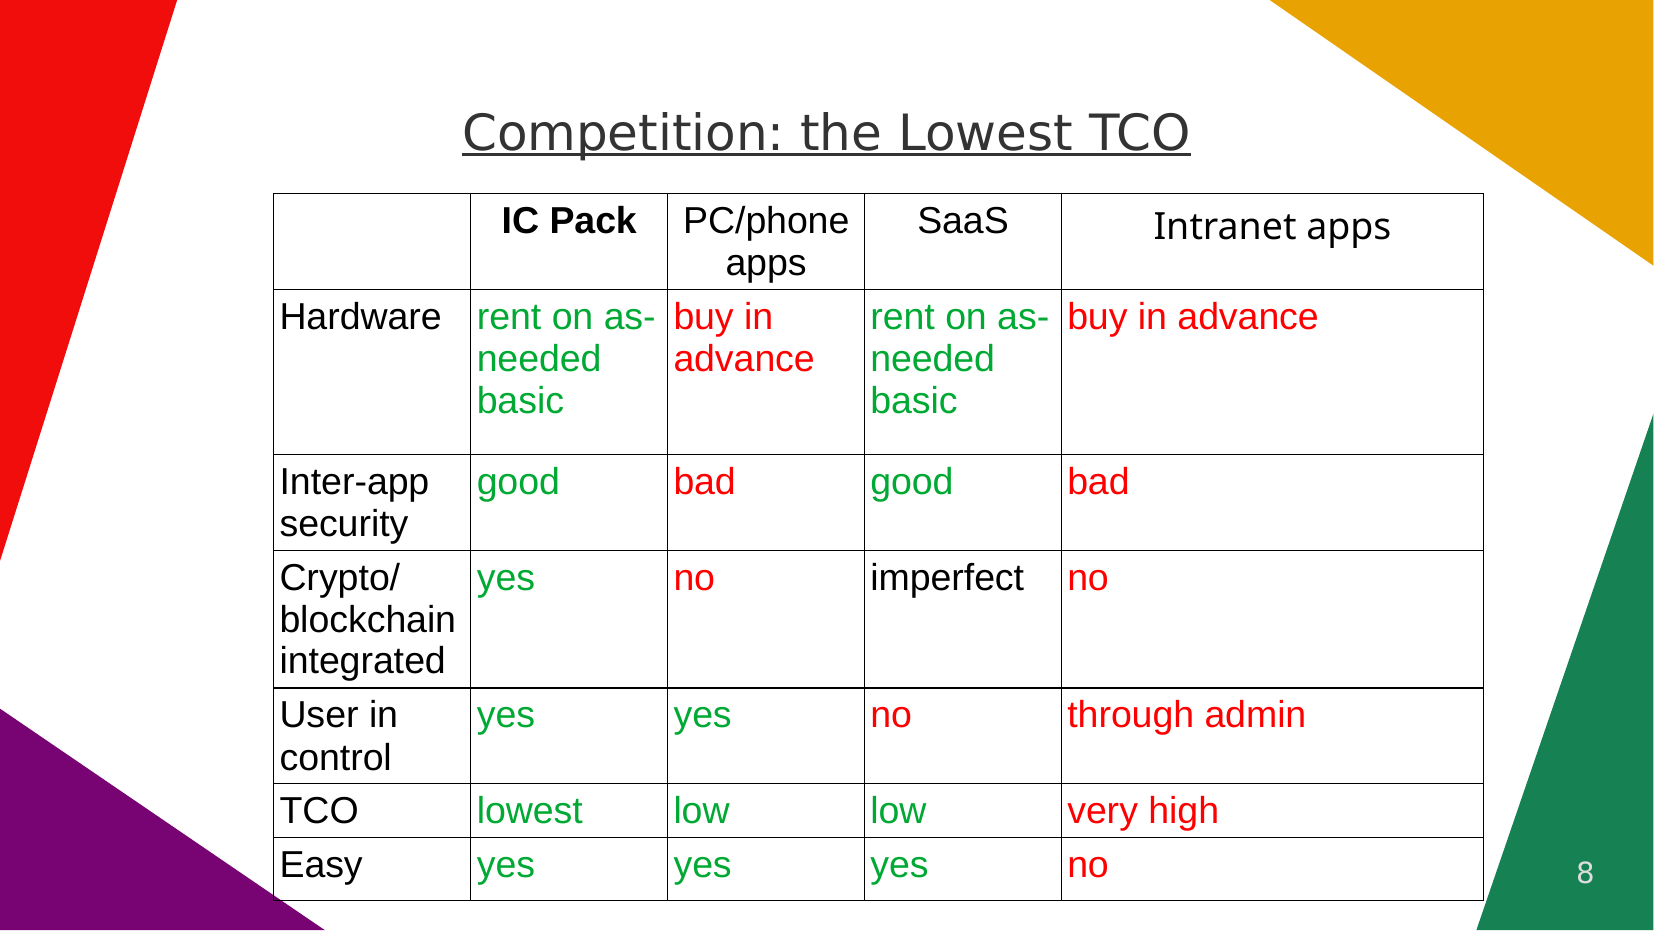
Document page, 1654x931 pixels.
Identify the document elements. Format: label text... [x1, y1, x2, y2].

table_cell lowest [471, 784, 667, 837]
table_cell low [668, 784, 864, 837]
table_cell Hardware [274, 290, 470, 454]
table_cell buy in advance [668, 290, 864, 454]
table_cell Crypto/blockchain integrated [274, 551, 470, 687]
table_cell bad [668, 455, 864, 550]
table_cell rent on as-needed basic [865, 290, 1061, 454]
table_cell yes [471, 551, 667, 687]
table_header [274, 194, 470, 289]
table_header PC/phone apps [668, 194, 864, 289]
table_cell yes [668, 838, 864, 900]
table_cell no [865, 689, 1061, 783]
table_cell good [865, 455, 1061, 550]
table_cell Inter-app security [274, 455, 470, 550]
table_cell imperfect [865, 551, 1061, 687]
title Competition: the Lowest TCO [118, 59, 1536, 207]
table_header Intranet apps [1062, 194, 1483, 289]
table_header IC Pack [471, 194, 667, 289]
table_cell rent on as-needed basic [471, 290, 667, 454]
table_cell yes [668, 689, 864, 783]
table_cell TCO [274, 784, 470, 837]
table_cell low [865, 784, 1061, 837]
table_cell no [1062, 551, 1483, 687]
table_cell yes [471, 838, 667, 900]
table_cell Easy [274, 838, 470, 900]
table_cell buy in advance [1062, 290, 1483, 454]
table_header SaaS [865, 194, 1061, 289]
table_cell yes [865, 838, 1061, 900]
table_cell very high [1062, 784, 1483, 837]
table_cell no [668, 551, 864, 687]
table_cell no [1062, 838, 1483, 900]
table_cell yes [471, 689, 667, 783]
table_cell through admin [1062, 689, 1483, 783]
table_cell good [471, 455, 667, 550]
table_cell User in control [274, 689, 470, 783]
table_cell bad [1062, 455, 1483, 550]
